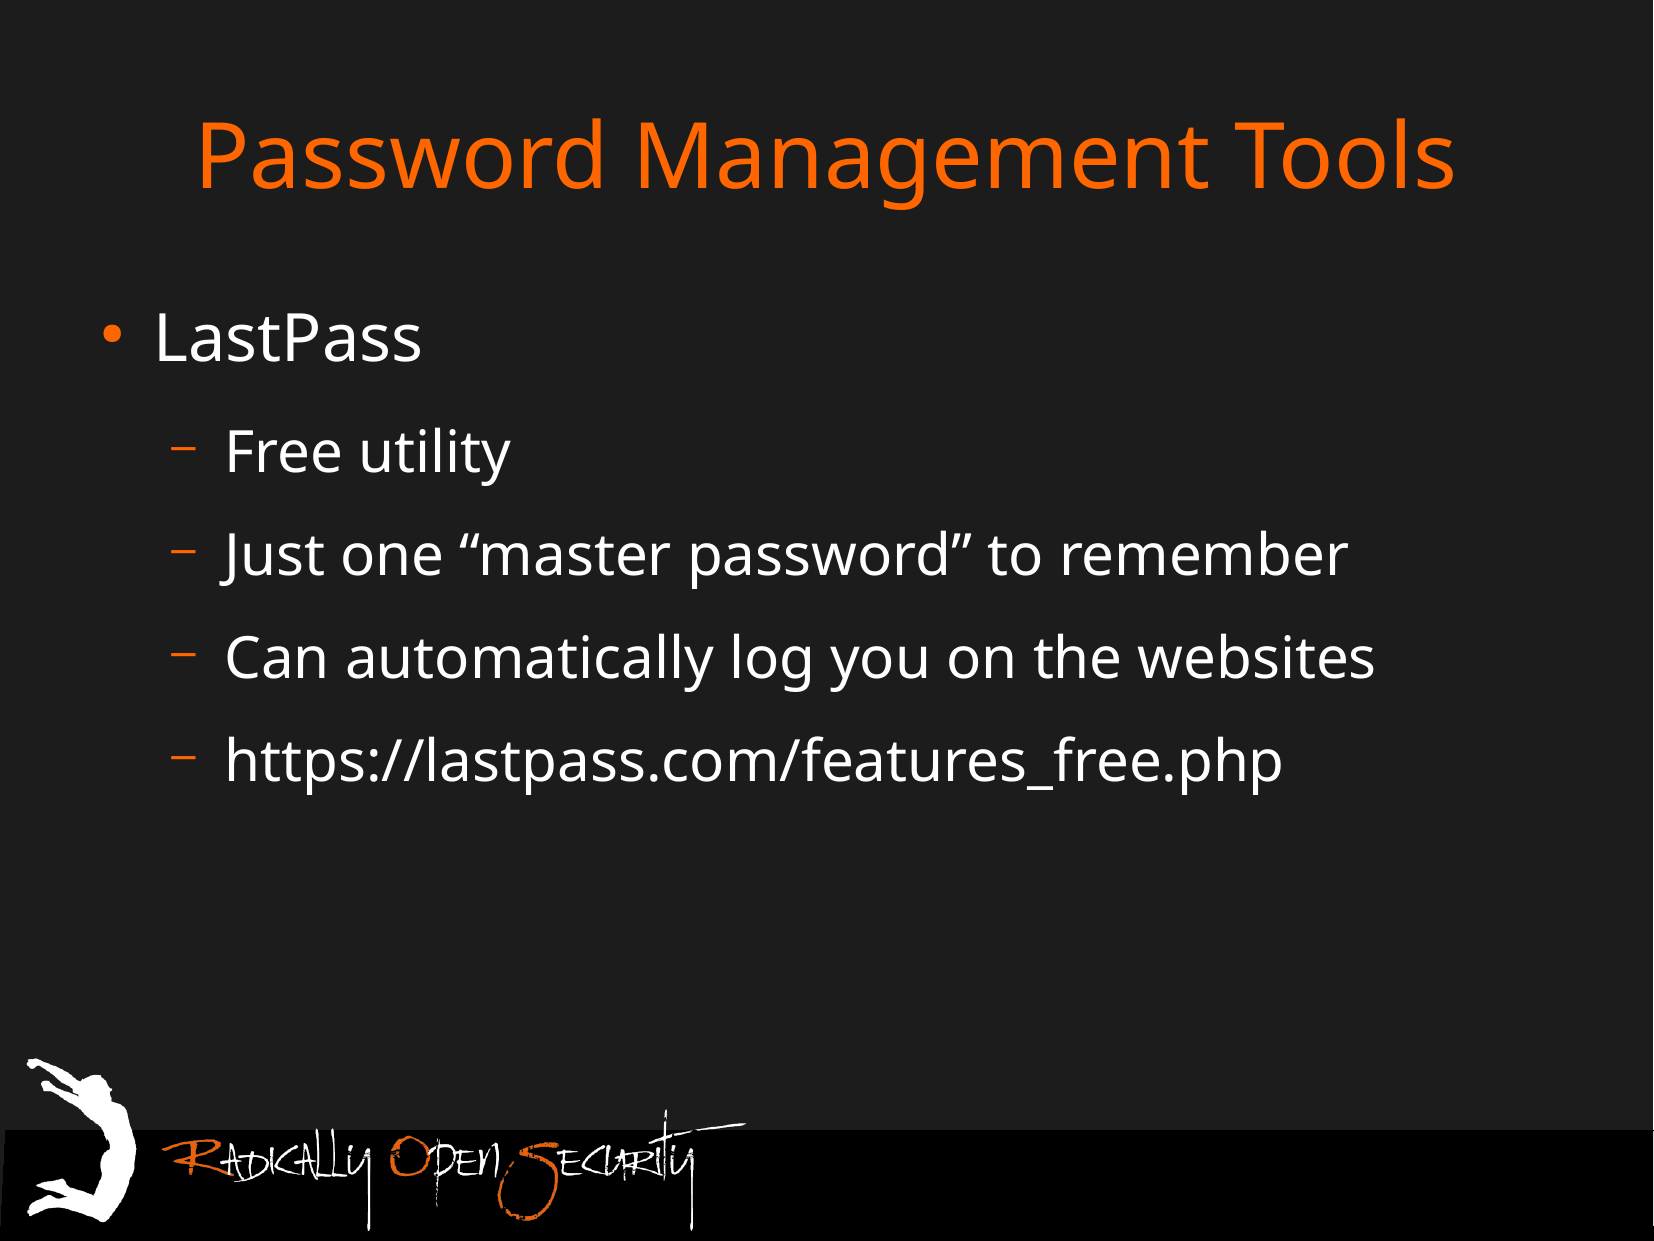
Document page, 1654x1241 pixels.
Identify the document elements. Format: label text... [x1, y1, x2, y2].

picture [0, 1022, 778, 1241]
title Password Management Tools [82, 49, 1571, 257]
list LastPass Free utility Just one “master password” to remember Can automatically log you on the websites https://lastpass.com/features_free.php [82, 290, 1571, 1010]
